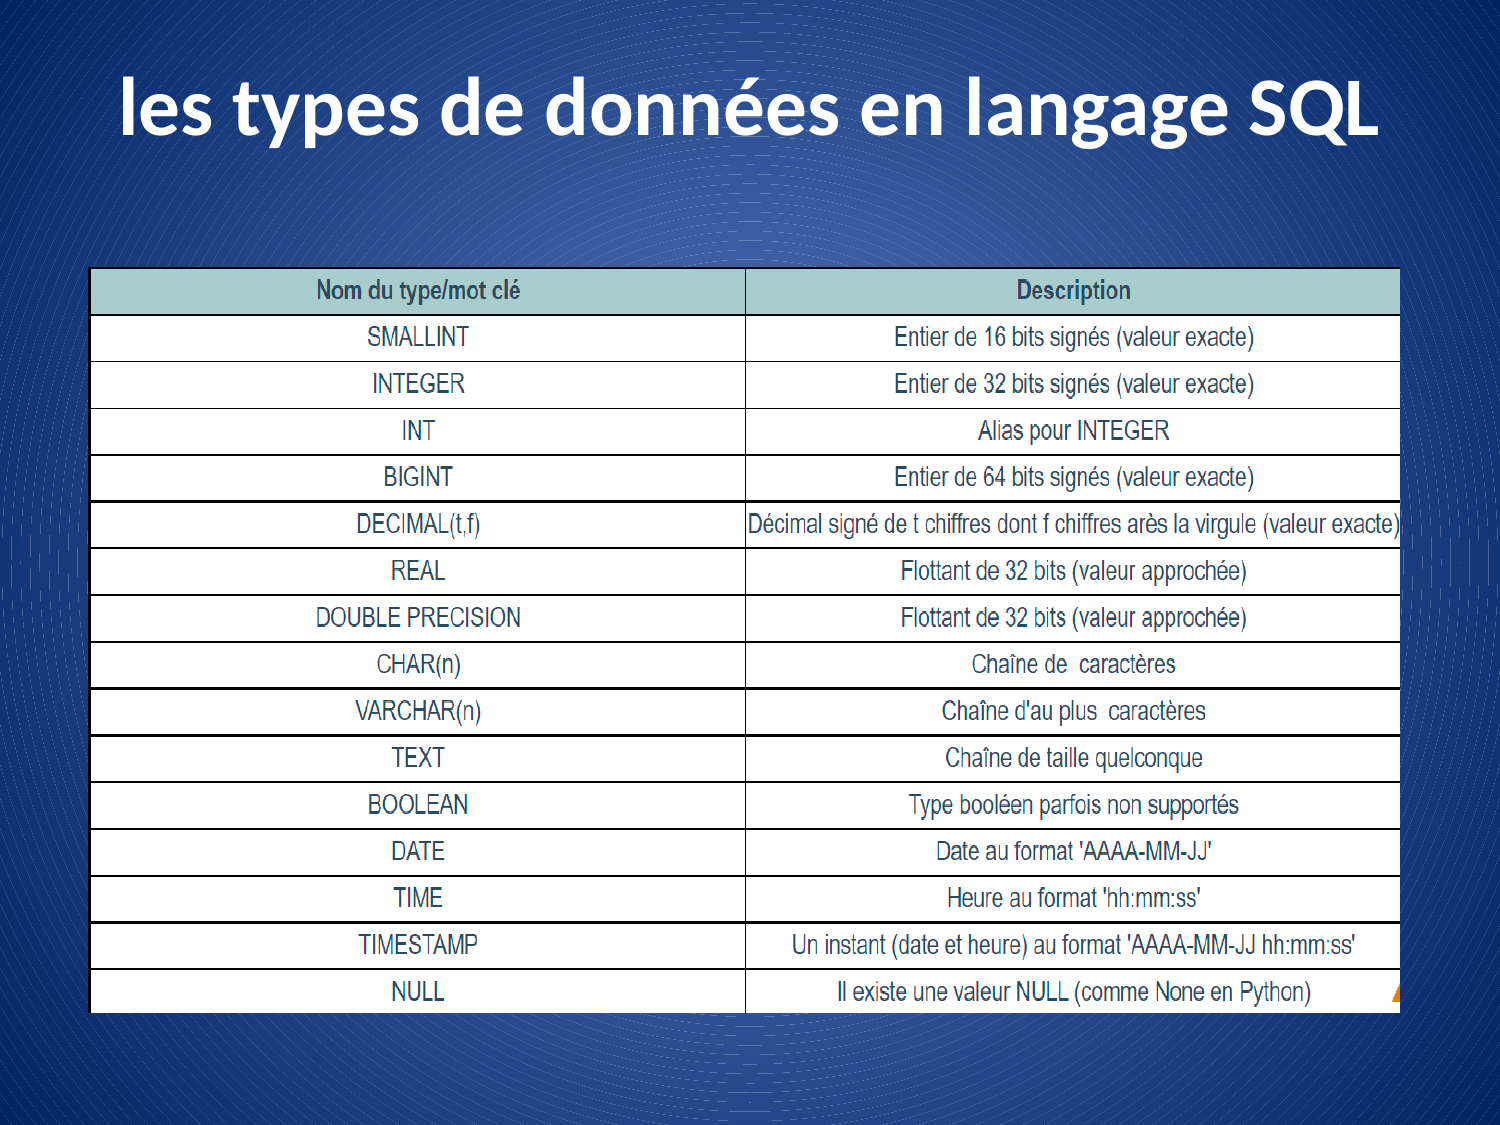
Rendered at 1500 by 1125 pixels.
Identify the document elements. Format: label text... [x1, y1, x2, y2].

picture [88, 267, 1400, 1013]
title les types de données en langage SQL [75, 45, 1426, 233]
